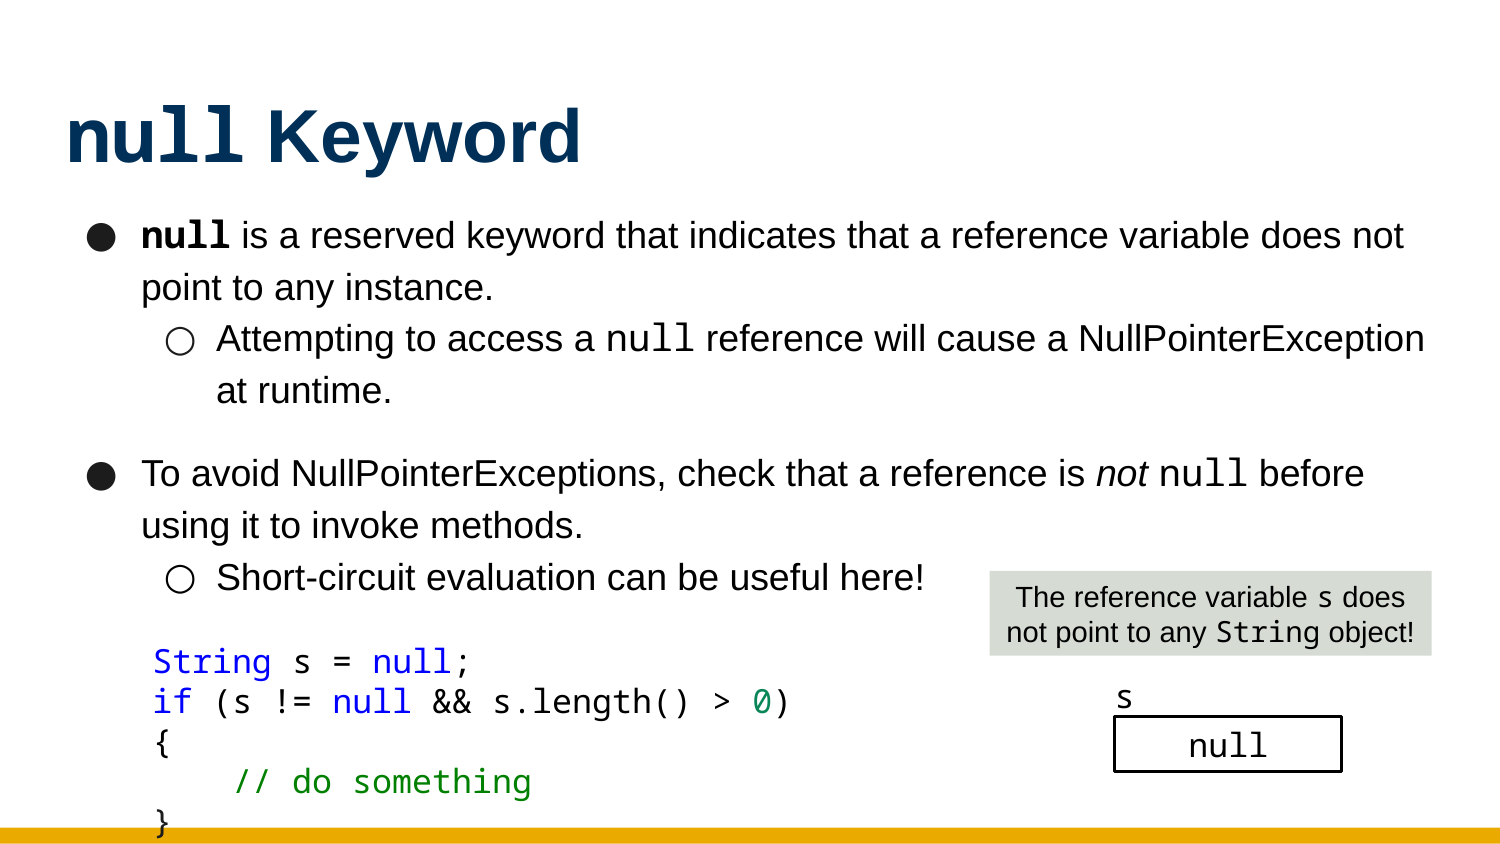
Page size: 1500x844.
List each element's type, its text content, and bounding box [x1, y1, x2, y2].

text_box The reference variable s does not point to any String object! [989, 570, 1432, 656]
text_box null [1114, 716, 1342, 772]
text_box null is a reserved keyword that indicates that a reference variable does not point to any instance. Attempting to access a null reference will cause a NullPointerException at runtime. To avoid NullPointerExceptions, check that a reference is not null before using it to invoke methods. Short-circuit evaluation can be useful here! [51, 188, 1449, 790]
text_box String s = null; if (s != null && s.length() > 0) { // do something } [137, 632, 822, 844]
text_box s [1099, 667, 1246, 723]
title null Keyword [51, 72, 1449, 188]
